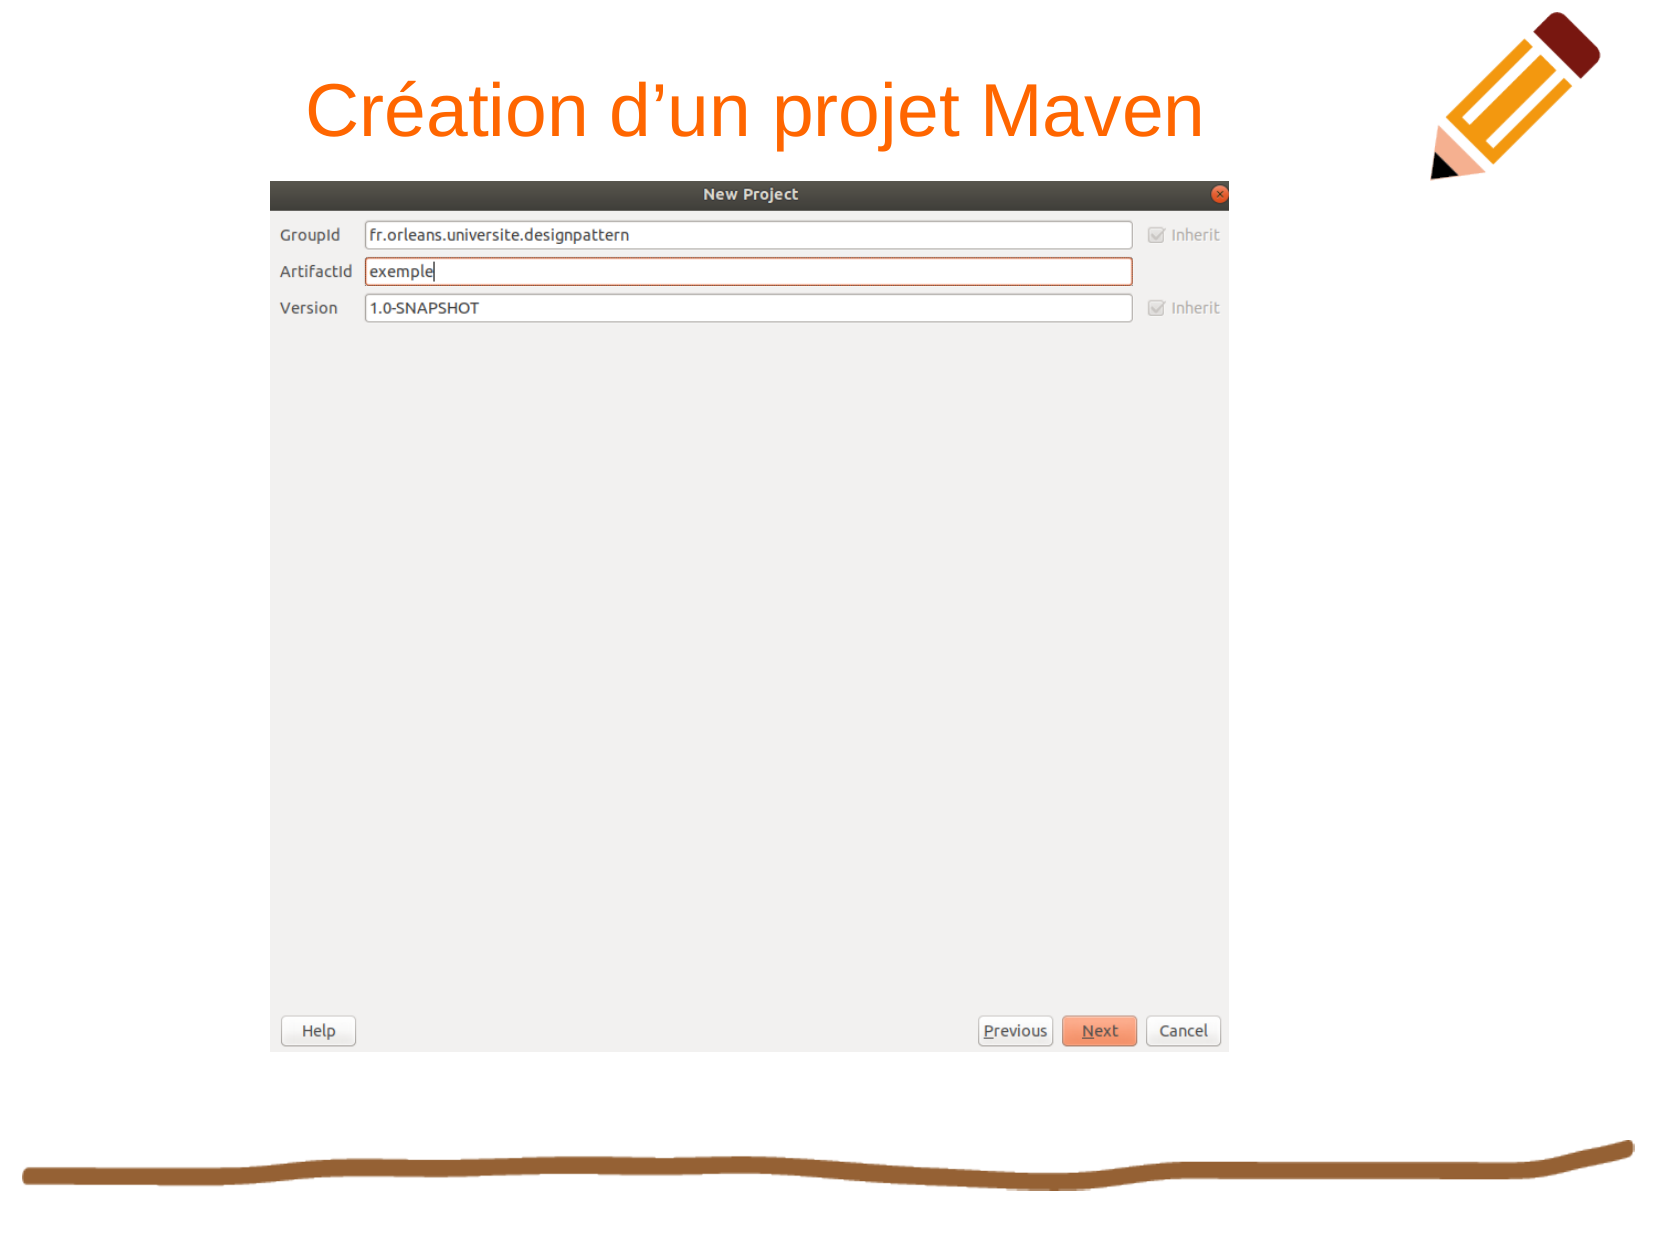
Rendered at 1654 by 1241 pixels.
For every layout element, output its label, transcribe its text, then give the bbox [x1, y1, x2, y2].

title Création d’un projet Maven [82, 49, 1430, 172]
picture [270, 181, 1229, 1052]
picture [22, 1140, 1635, 1191]
picture [1430, 12, 1601, 181]
